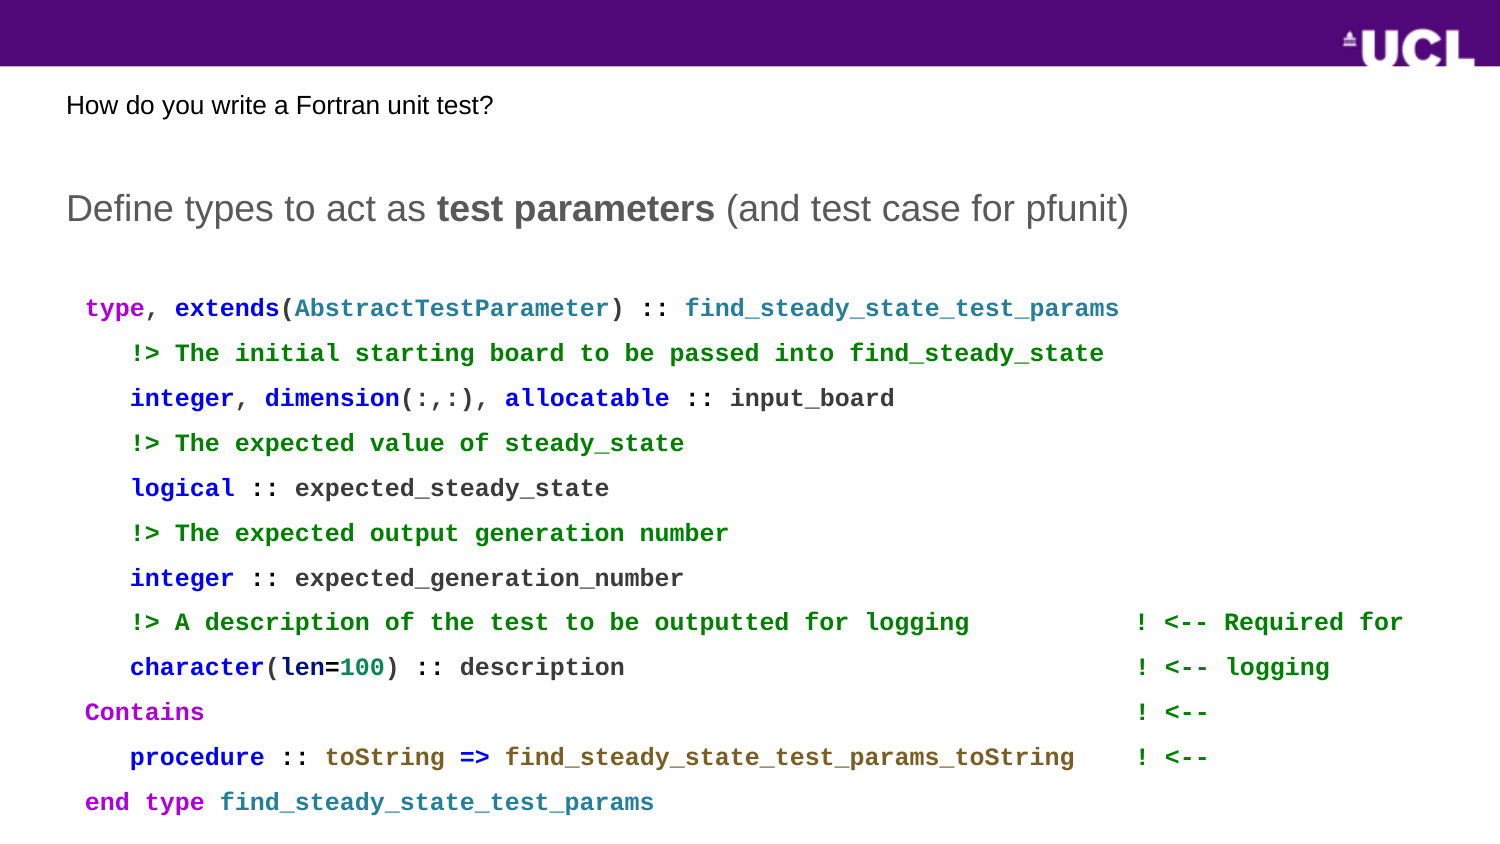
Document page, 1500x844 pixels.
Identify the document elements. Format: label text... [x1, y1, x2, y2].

text_box type, extends(AbstractTestParameter) :: find_steady_state_test_params !> The initial starting board to be passed into find_steady_state integer, dimension(:,:), allocatable :: input_board !> The expected value of steady_state logical :: expected_steady_state !> The expected output generation number integer :: expected_generation_number !> A description of the test to be outputted for logging ! <-- Required for character(len=100) :: description ! <-- logging Contains ! <-- procedure :: toString => find_steady_state_test_params_toString ! <-- end type find_steady_state_test_params [69, 231, 1449, 815]
picture [0, 0, 1500, 844]
list Define types to act as test parameters (and test case for pfunit) [51, 162, 1449, 249]
title How do you write a Fortran unit test? [51, 72, 1449, 162]
